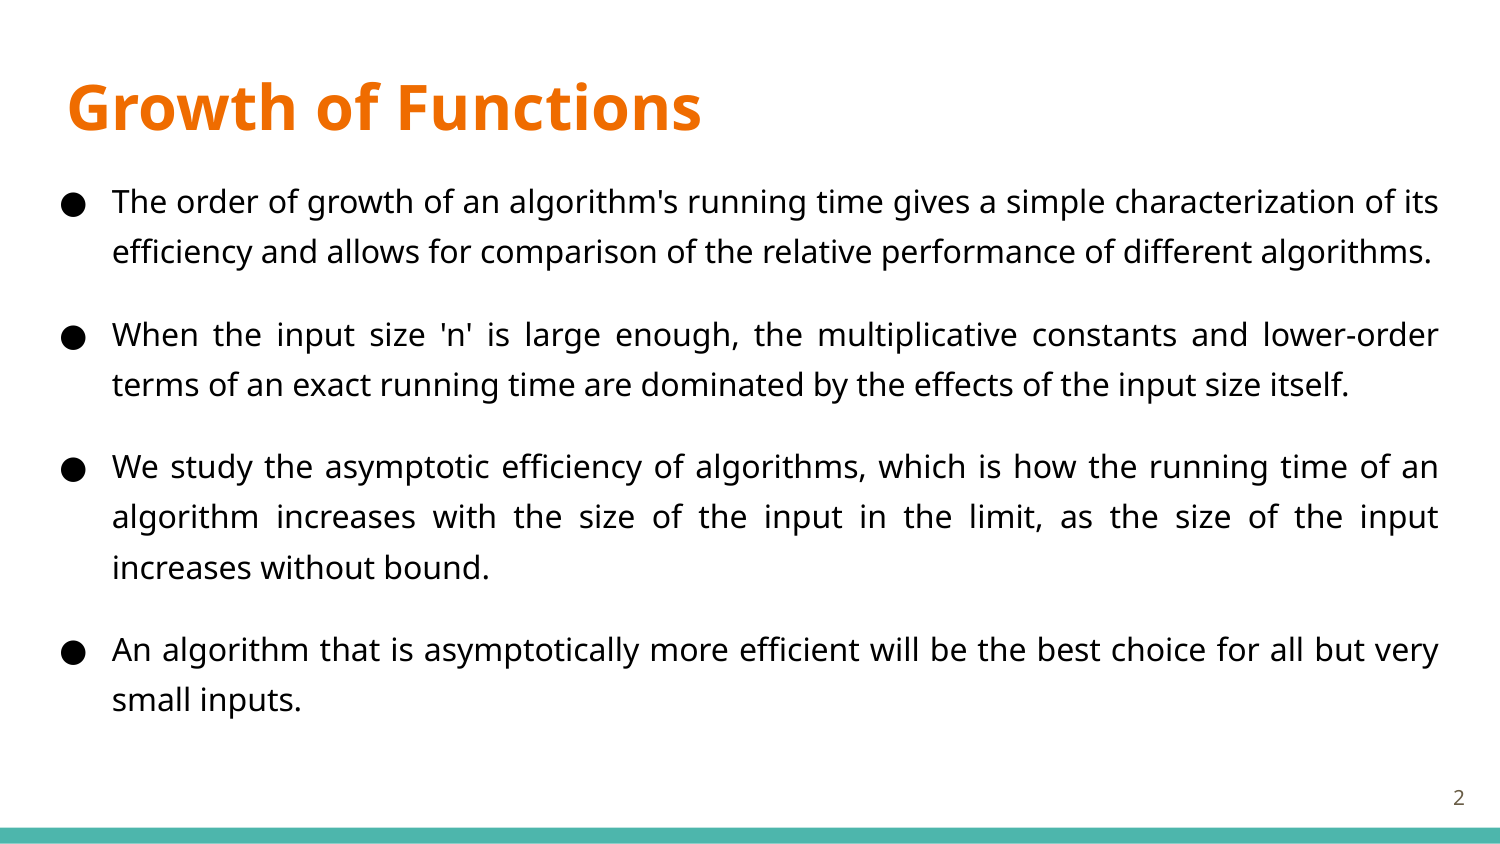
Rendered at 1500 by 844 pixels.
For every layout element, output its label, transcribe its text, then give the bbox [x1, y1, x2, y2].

title Growth of Functions [51, 48, 1449, 157]
list The order of growth of an algorithm's running time gives a simple characterization of its efficiency and allows for comparison of the relative performance of different algorithms. When the input size 'n' is large enough, the multiplicative constants and lower-order terms of an exact running time are dominated by the effects of the input size itself. We study the asymptotic efficiency of algorithms, which is how the running time of an algorithm increases with the size of the input in the limit, as the size of the input increases without bound. An algorithm that is asymptotically more efficient will be the best choice for all but very small inputs. [44, 157, 1456, 765]
slide_number <number> [1389, 764, 1480, 830]
